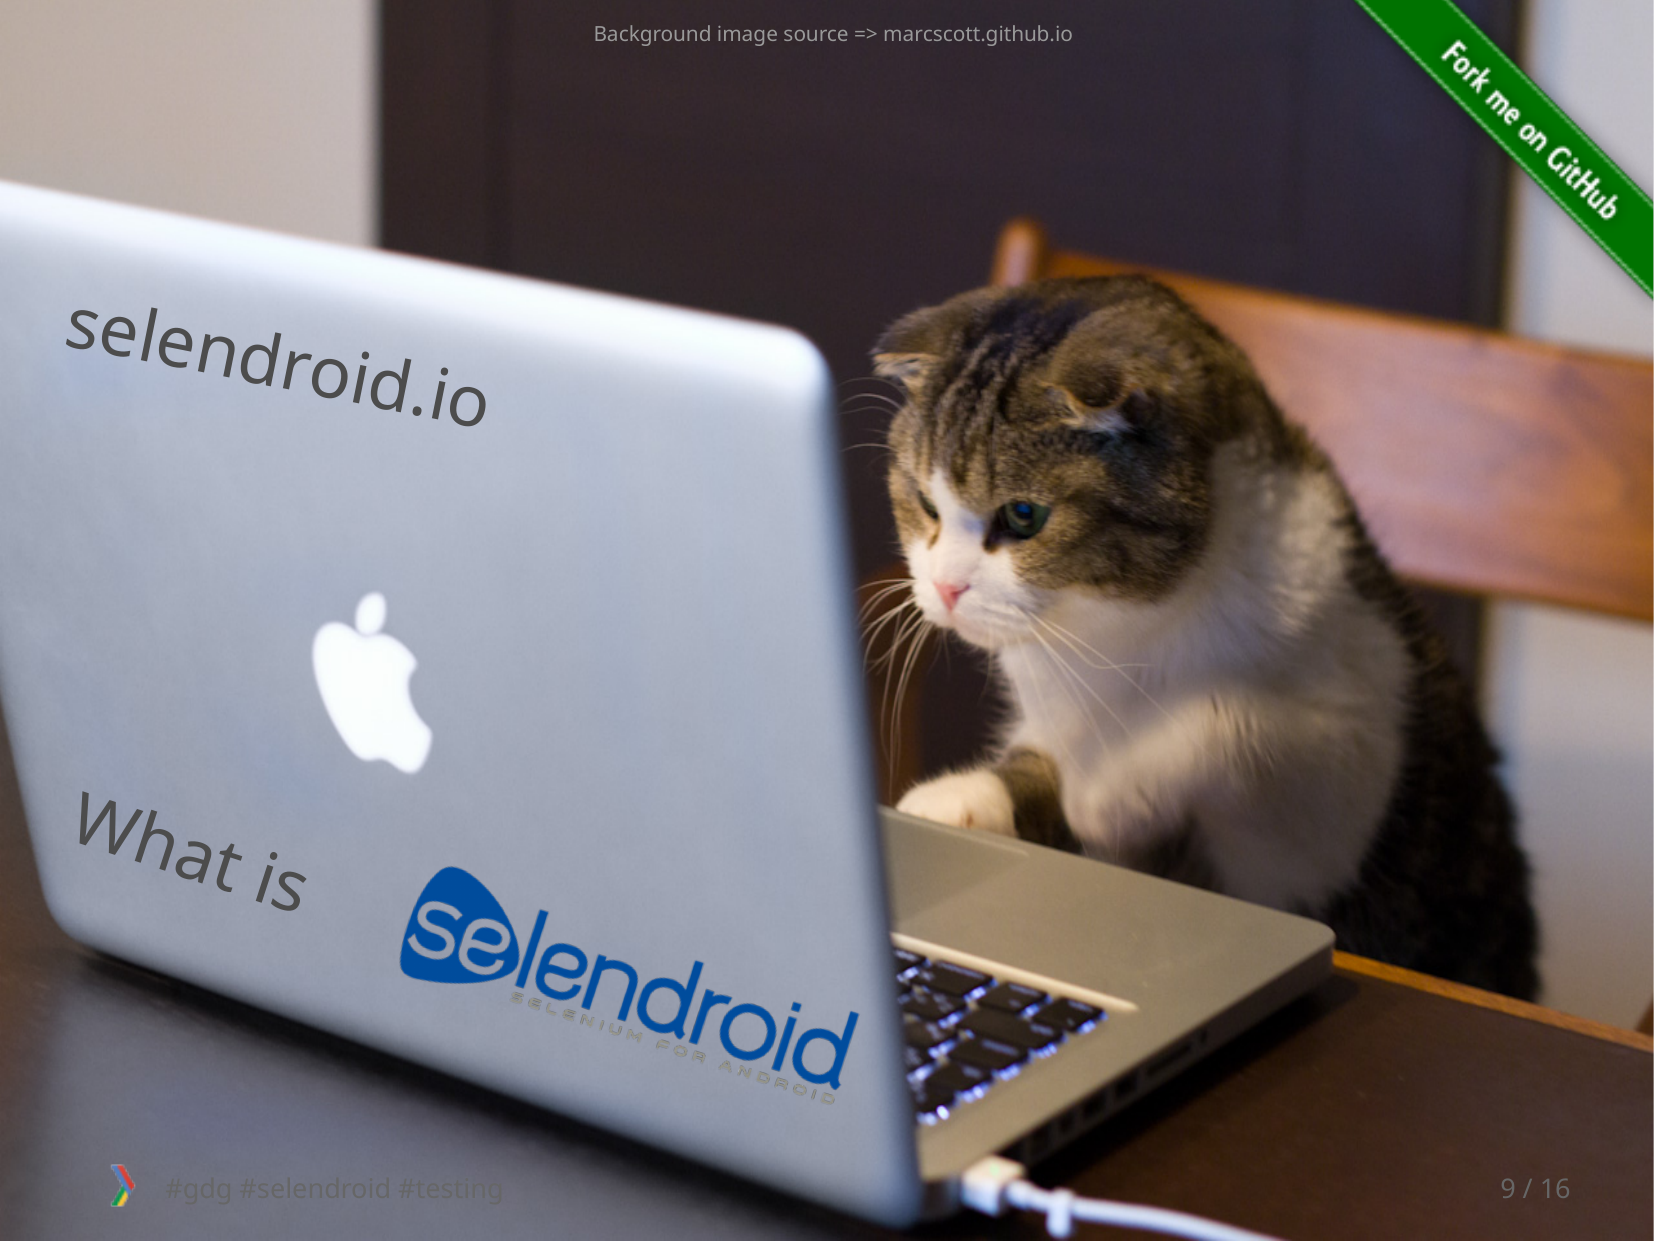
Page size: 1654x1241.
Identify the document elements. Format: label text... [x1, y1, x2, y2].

text_box Background image source => marcscott.github.io [578, 11, 1193, 56]
picture [0, 0, 1654, 1241]
title selendroid.io [47, 216, 823, 567]
picture [387, 853, 873, 1119]
title What is [43, 714, 1523, 1241]
